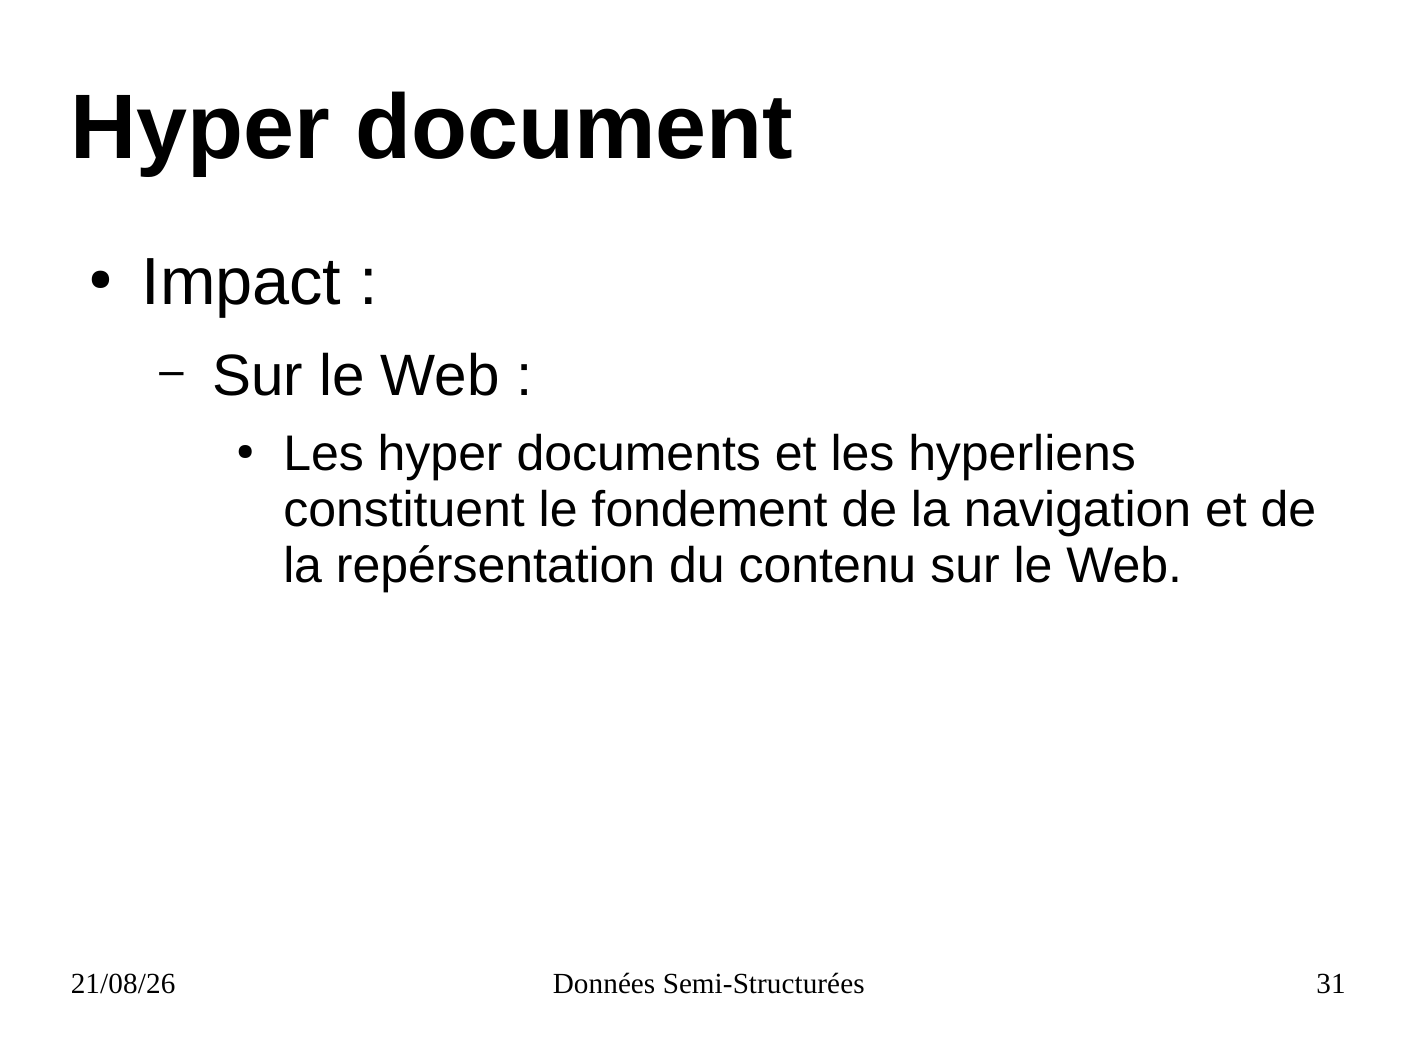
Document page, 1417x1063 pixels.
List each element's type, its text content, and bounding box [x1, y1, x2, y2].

title Hyper document [70, 42, 1346, 212]
list Impact : Sur le Web : Les hyper documents et les hyperliens constituent le fondement de la navigation et de la repérsentation du contenu sur le Web. [70, 244, 1346, 925]
